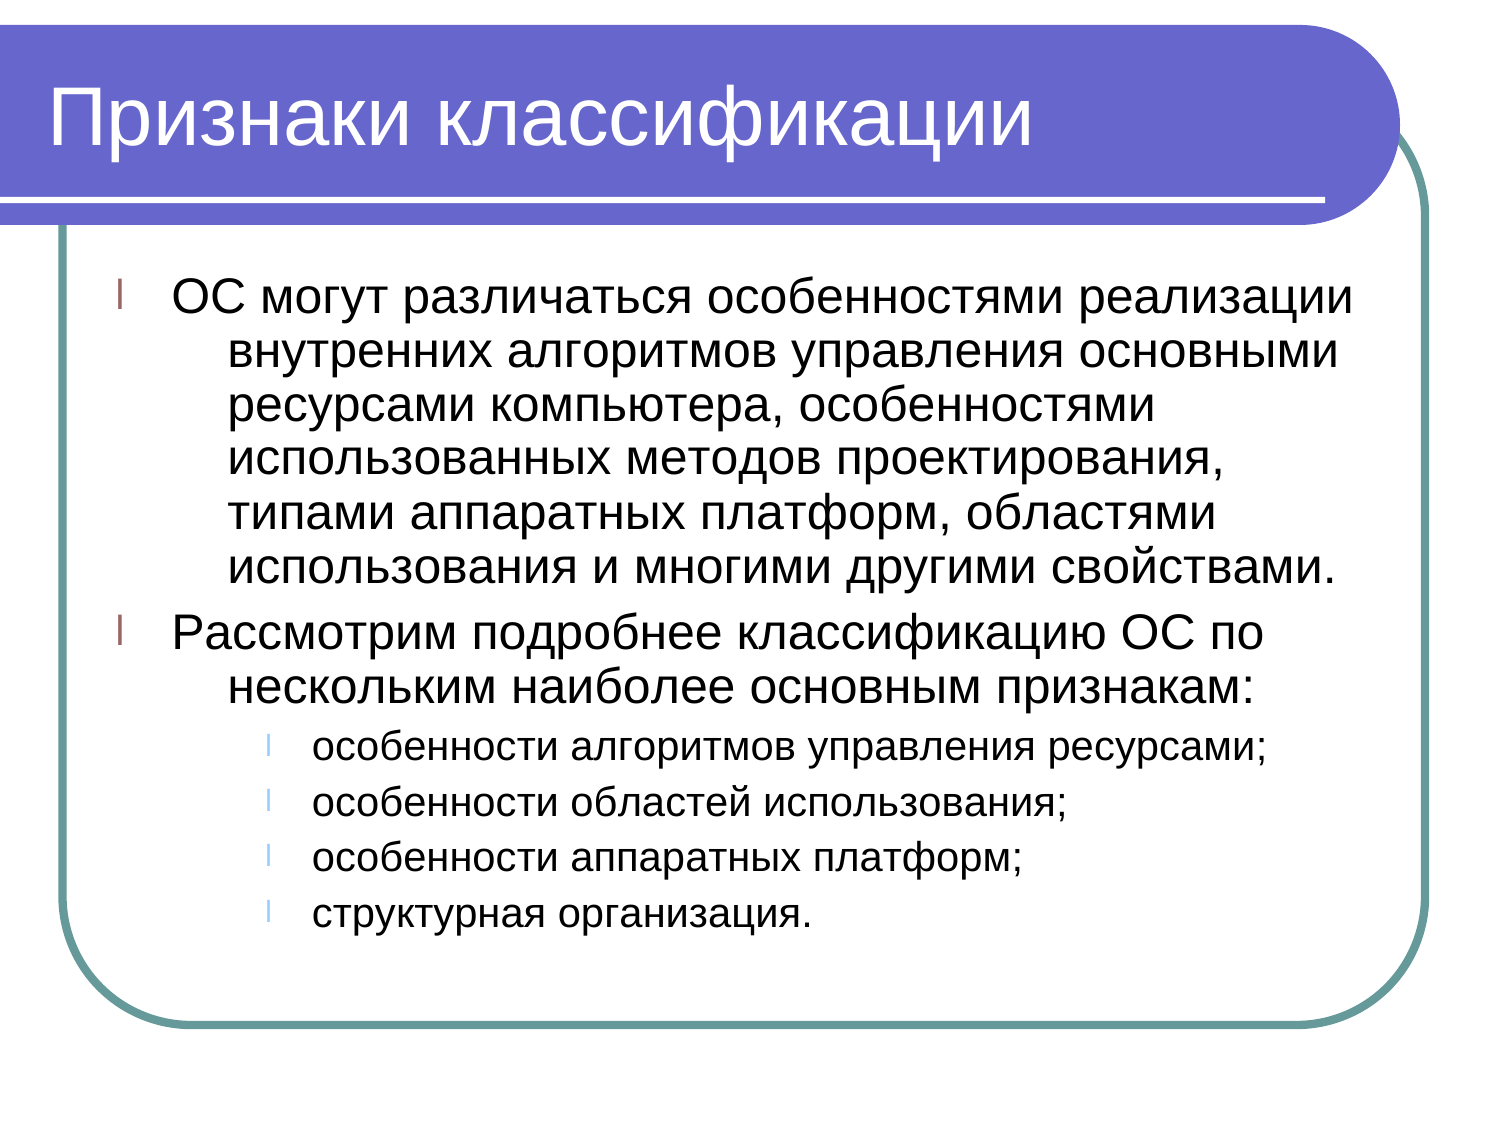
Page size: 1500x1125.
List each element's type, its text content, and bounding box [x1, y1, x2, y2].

list ОС могут различаться особенностями реализации внутренних алгоритмов управления основными ресурсами компьютера, особенностями использованных методов проектирования, типами аппаратных платформ, областями использования и многими другими свойствами. Рассмотрим подробнее классификацию ОС по нескольким наиболее основным признакам: особенности алгоритмов управления ресурсами; особенности областей использования; особенности аппаратных платформ; структурная организация. [99, 262, 1400, 988]
title Признаки классификации [32, 37, 1347, 188]
